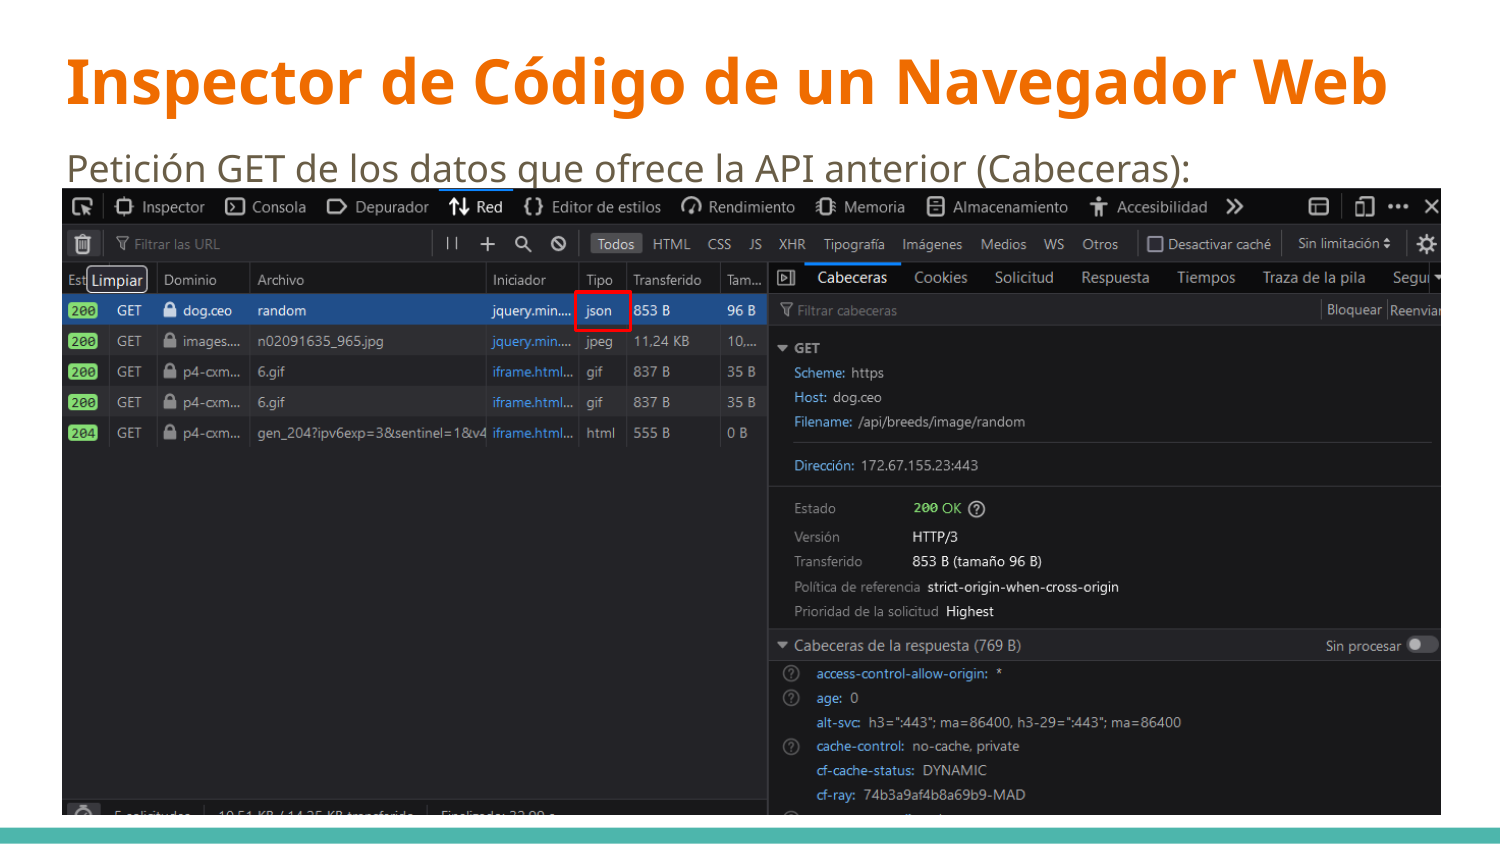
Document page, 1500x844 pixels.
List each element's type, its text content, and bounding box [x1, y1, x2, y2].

picture [62, 188, 1441, 815]
title Inspector de Código de un Navegador Web [51, 23, 1449, 120]
list Petición GET de los datos que ofrece la API anterior (Cabeceras): [51, 120, 1449, 708]
